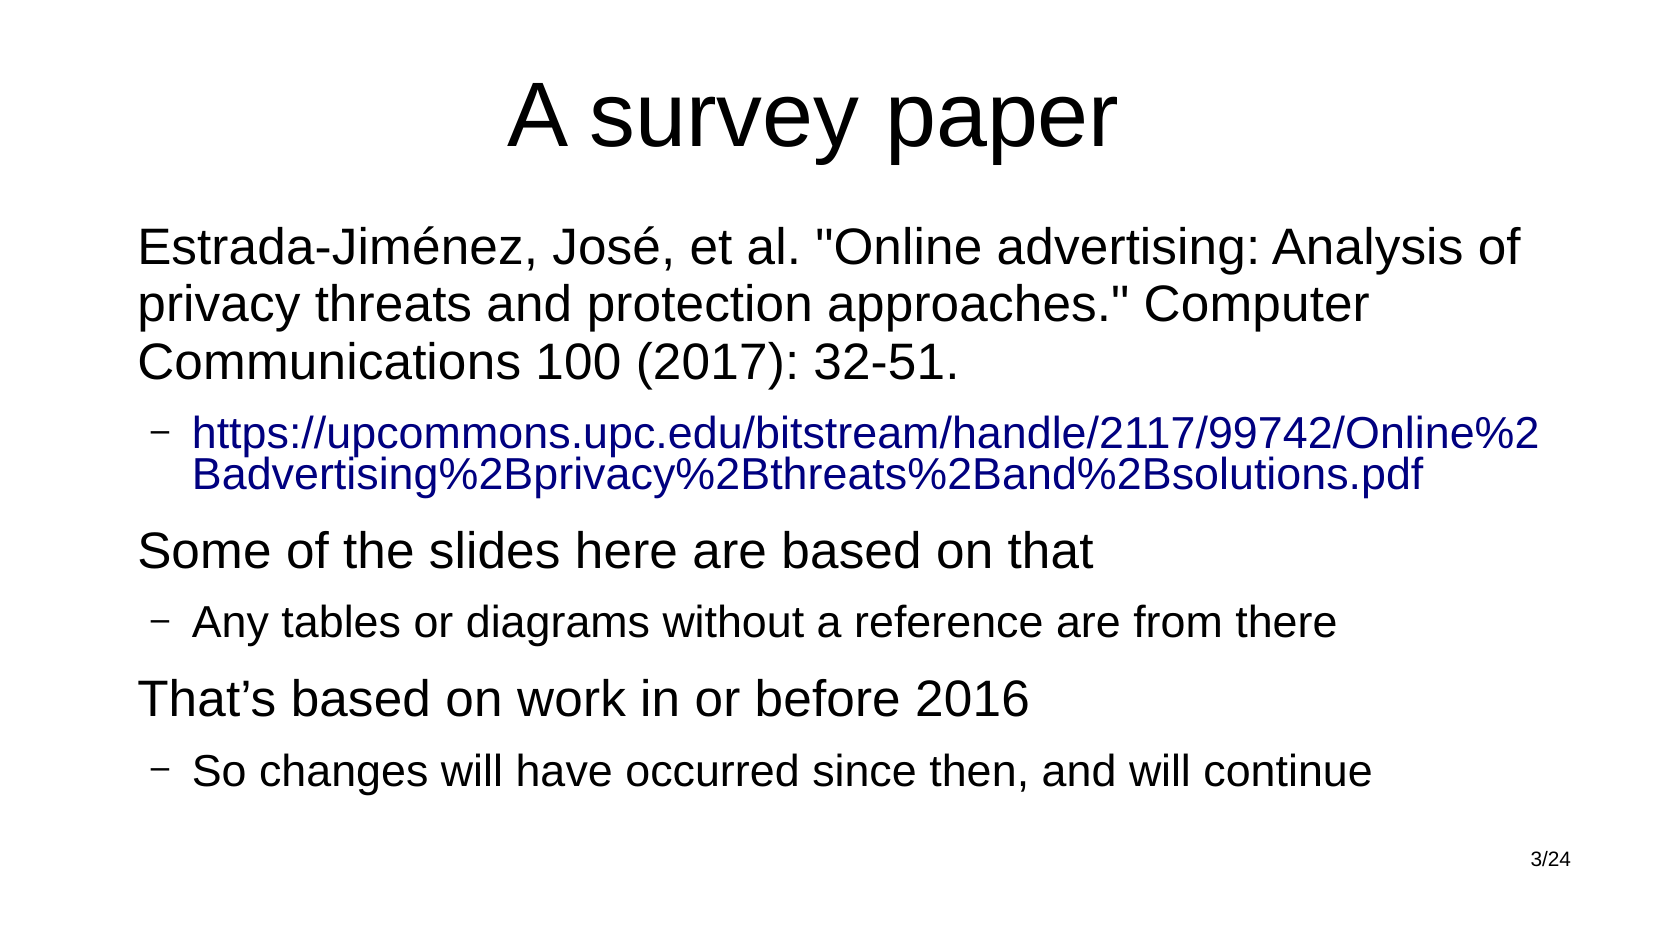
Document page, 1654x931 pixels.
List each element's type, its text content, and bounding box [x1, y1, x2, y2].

list Estrada-Jiménez, José, et al. "Online advertising: Analysis of privacy threats and protection approaches." Computer Communications 100 (2017): 32-51. https://upcommons.upc.edu/bitstream/handle/2117/99742/Online%2Badvertising%2Bprivacy%2Bthreats%2Band%2Bsolutions.pdf Some of the slides here are based on that Any tables or diagrams without a reference are from there That’s based on work in or before 2016 So changes will have occurred since then, and will continue [82, 217, 1571, 758]
title A survey paper [82, 37, 1571, 193]
